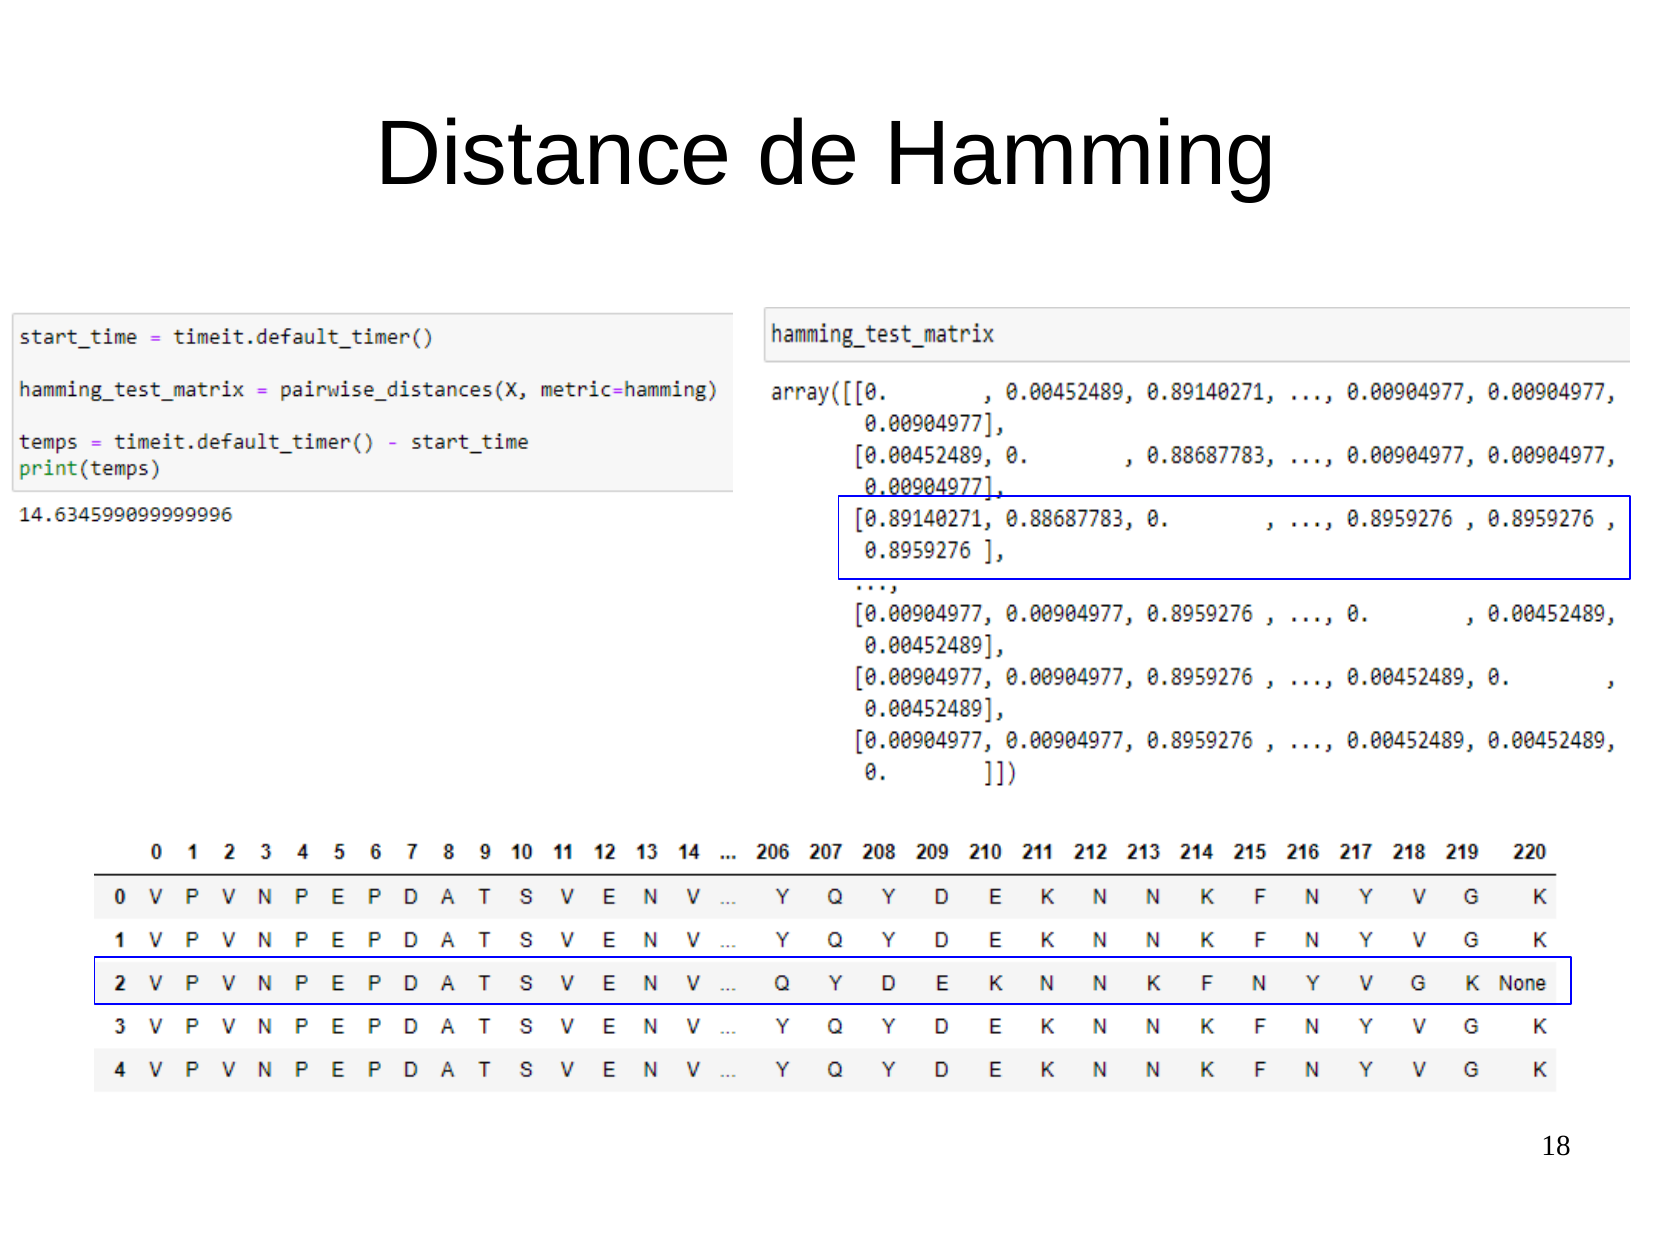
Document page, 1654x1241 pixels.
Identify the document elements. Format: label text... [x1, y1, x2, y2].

picture [839, 497, 1629, 578]
picture [94, 836, 1583, 1112]
title Distance de Hamming [82, 49, 1571, 257]
picture [6, 307, 733, 537]
picture [755, 307, 1630, 825]
picture [95, 958, 1570, 1003]
